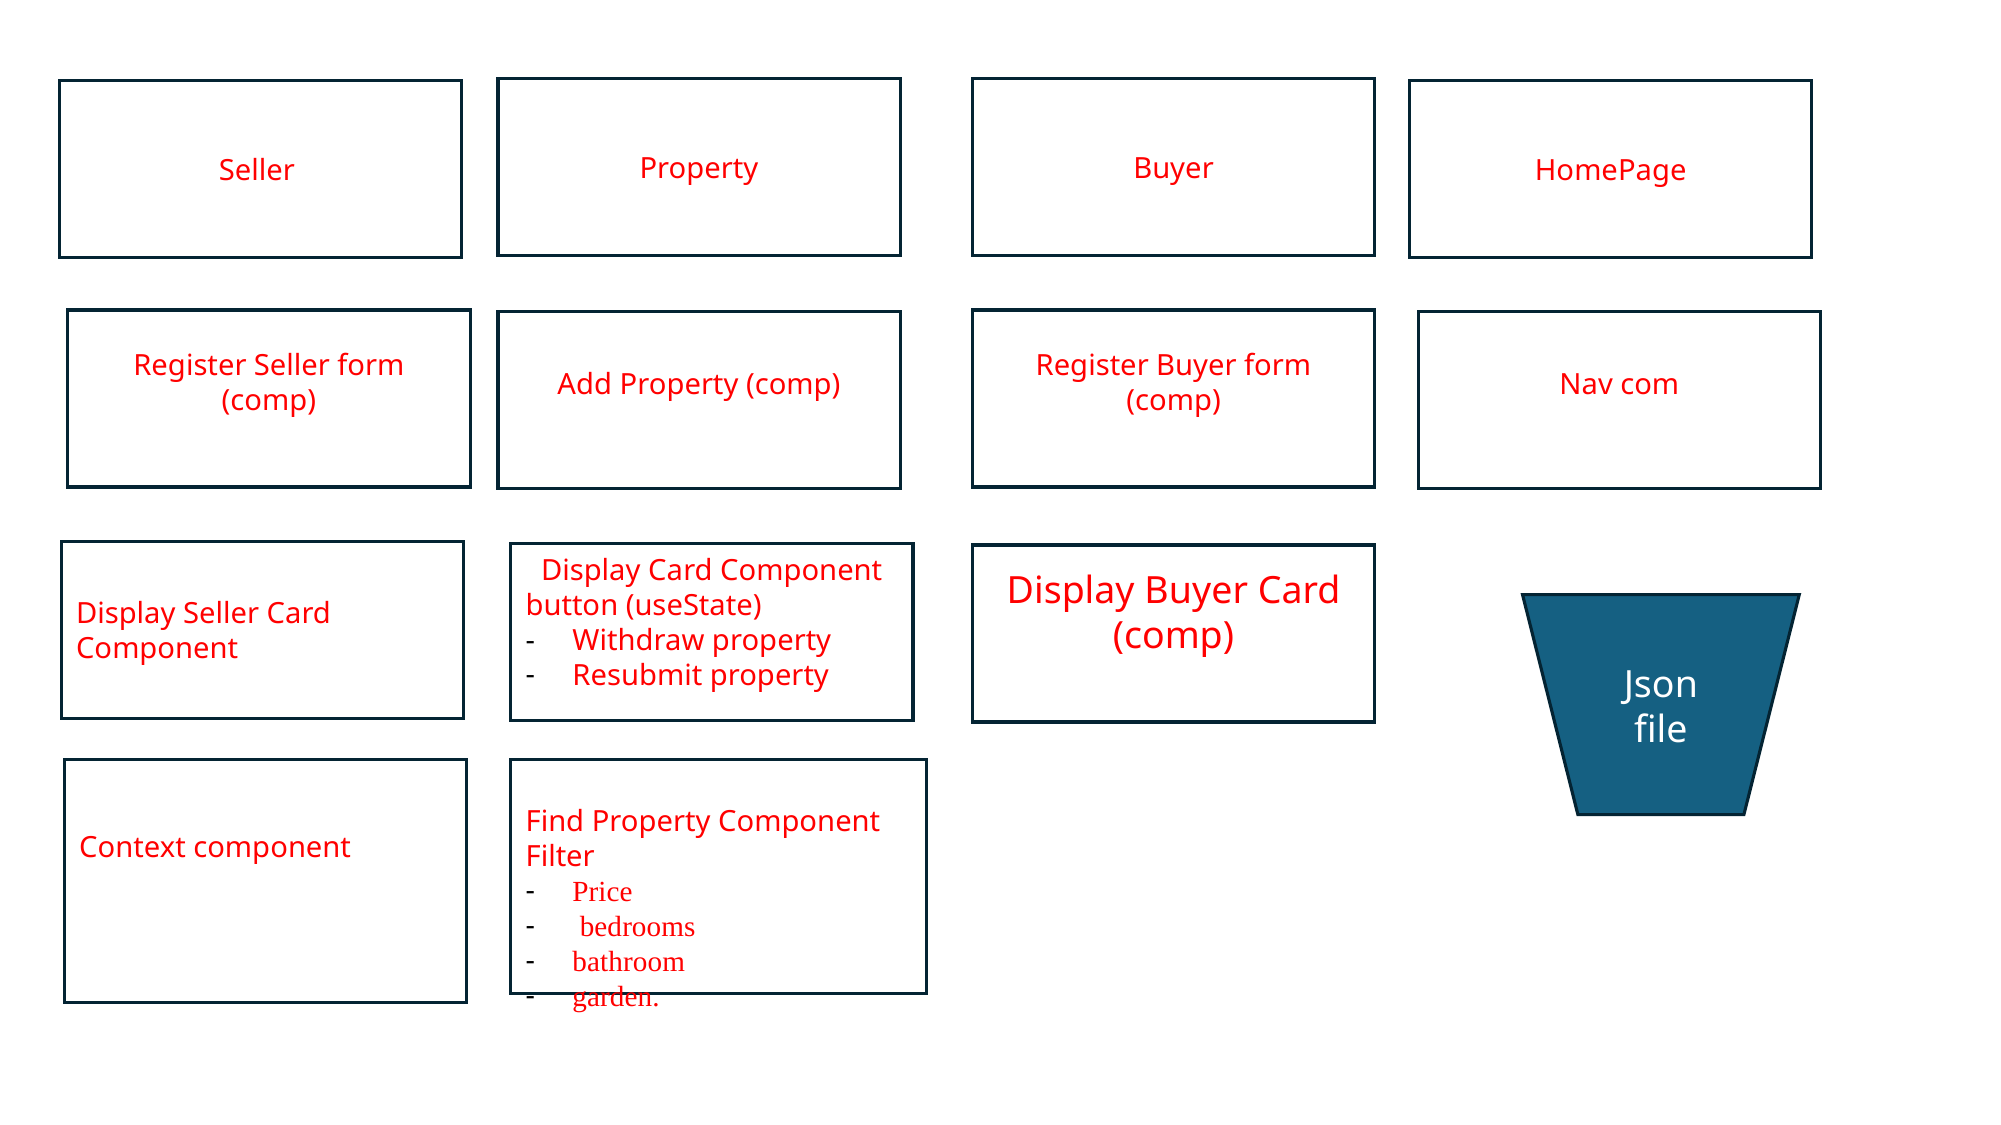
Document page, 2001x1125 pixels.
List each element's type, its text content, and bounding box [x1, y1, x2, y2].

text_box HomePage [1410, 81, 1812, 258]
text_box Display Seller Card Component [61, 541, 463, 718]
text_box Display Buyer Card (comp) [972, 545, 1375, 722]
text_box Buyer [972, 79, 1375, 256]
text_box Register Seller form (comp) [68, 310, 470, 487]
text_box Add Property (comp) [498, 311, 900, 488]
text_box Seller [60, 81, 462, 258]
text_box Property [498, 79, 900, 256]
text_box Register Buyer form (comp) [972, 310, 1375, 487]
text_box Context component [64, 760, 467, 1002]
text_box Display Card Component button (useState) Withdraw property Resubmit property [511, 544, 913, 721]
text_box Nav com [1418, 311, 1821, 488]
text_box Find Property Component Filter Price bedrooms bathroom garden. [511, 760, 927, 993]
text_box Json file [1522, 594, 1800, 815]
